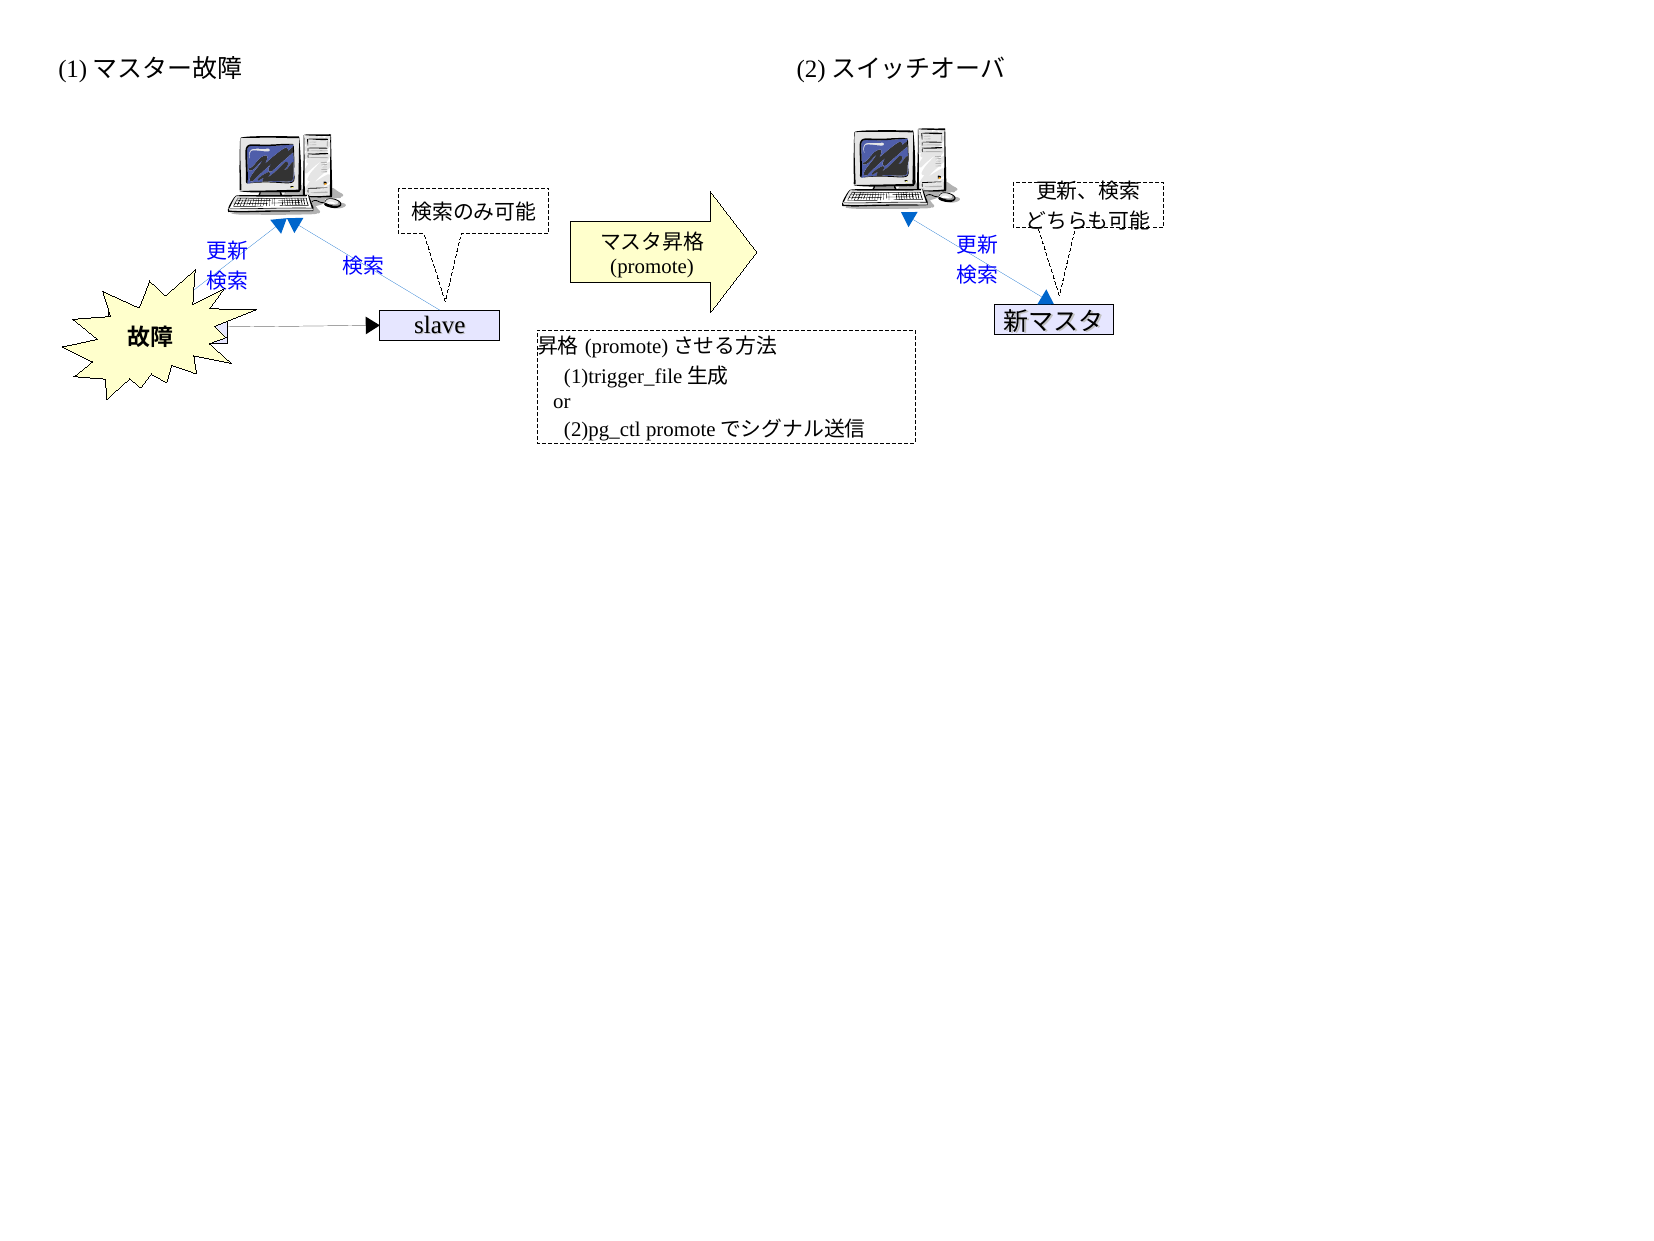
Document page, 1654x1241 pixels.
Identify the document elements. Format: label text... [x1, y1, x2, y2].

text_box マスタ昇格 (promote) [570, 191, 757, 313]
picture [224, 131, 349, 219]
text_box slave [379, 310, 500, 341]
text_box (1)マスター故障 (2)スイッチオーバ [58, 48, 1015, 79]
text_box 故障 [62, 269, 257, 400]
text_box 昇格(promote)させる方法 (1)trigger_file生成 or (2)pg_ctl promoteでシグナル送信 [537, 330, 916, 429]
text_box 新マスタ [994, 304, 1114, 335]
text_box 更新、検索 どちらも可能 [1013, 182, 1164, 296]
text_box Master [212, 322, 228, 344]
text_box 検索のみ可能 [398, 188, 549, 302]
picture [838, 125, 964, 213]
